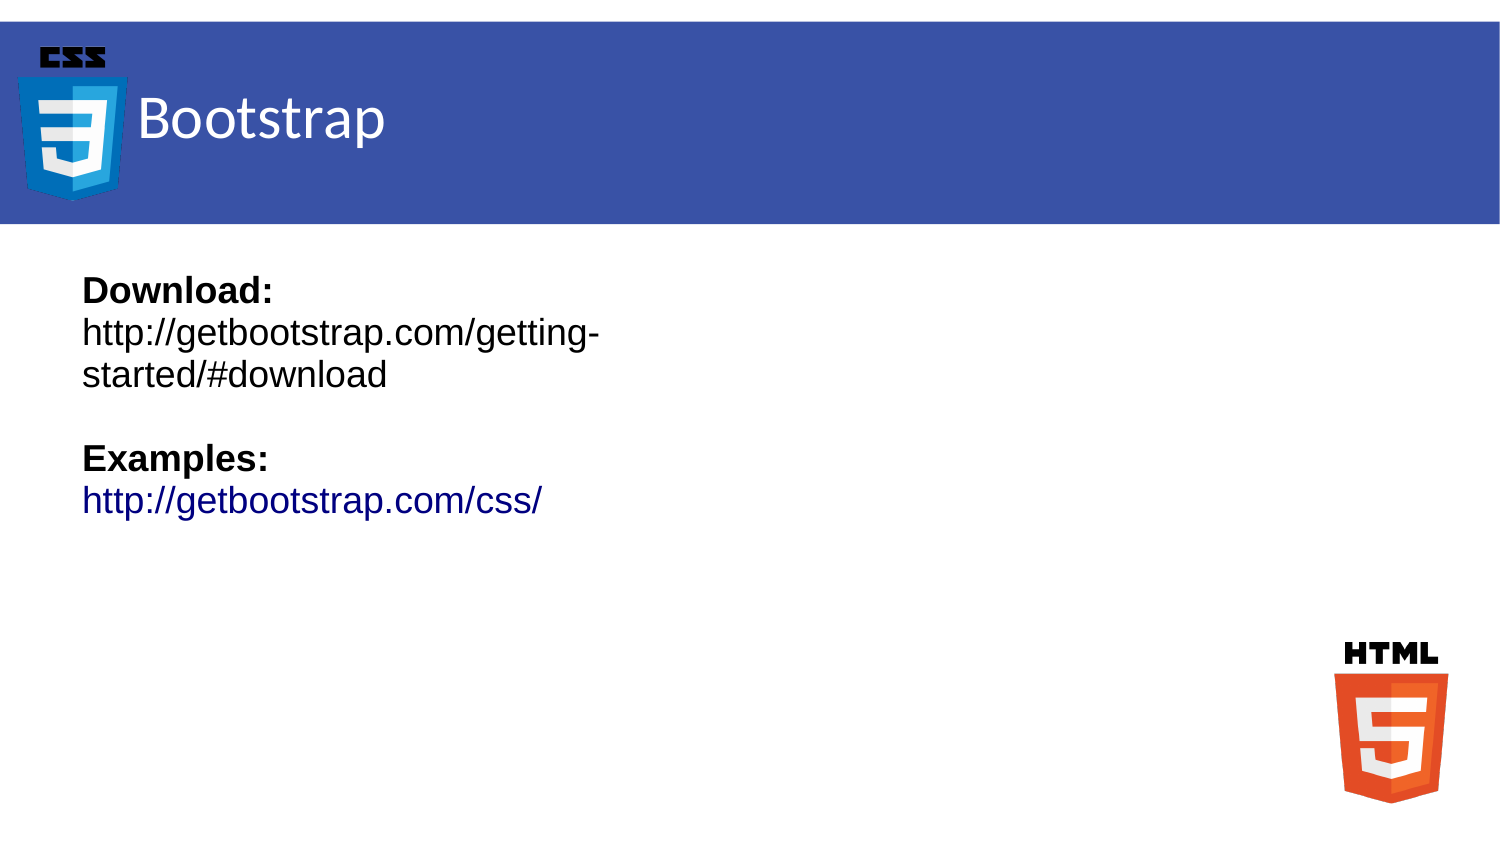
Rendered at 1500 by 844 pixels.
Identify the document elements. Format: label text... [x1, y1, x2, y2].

picture [1334, 641, 1449, 804]
title Bootstrap [128, 72, 1500, 167]
picture [17, 46, 128, 201]
text_box Download: http://getbootstrap.com/getting-started/#download Examples: http://getbootstrap.com/css/ [67, 262, 626, 571]
